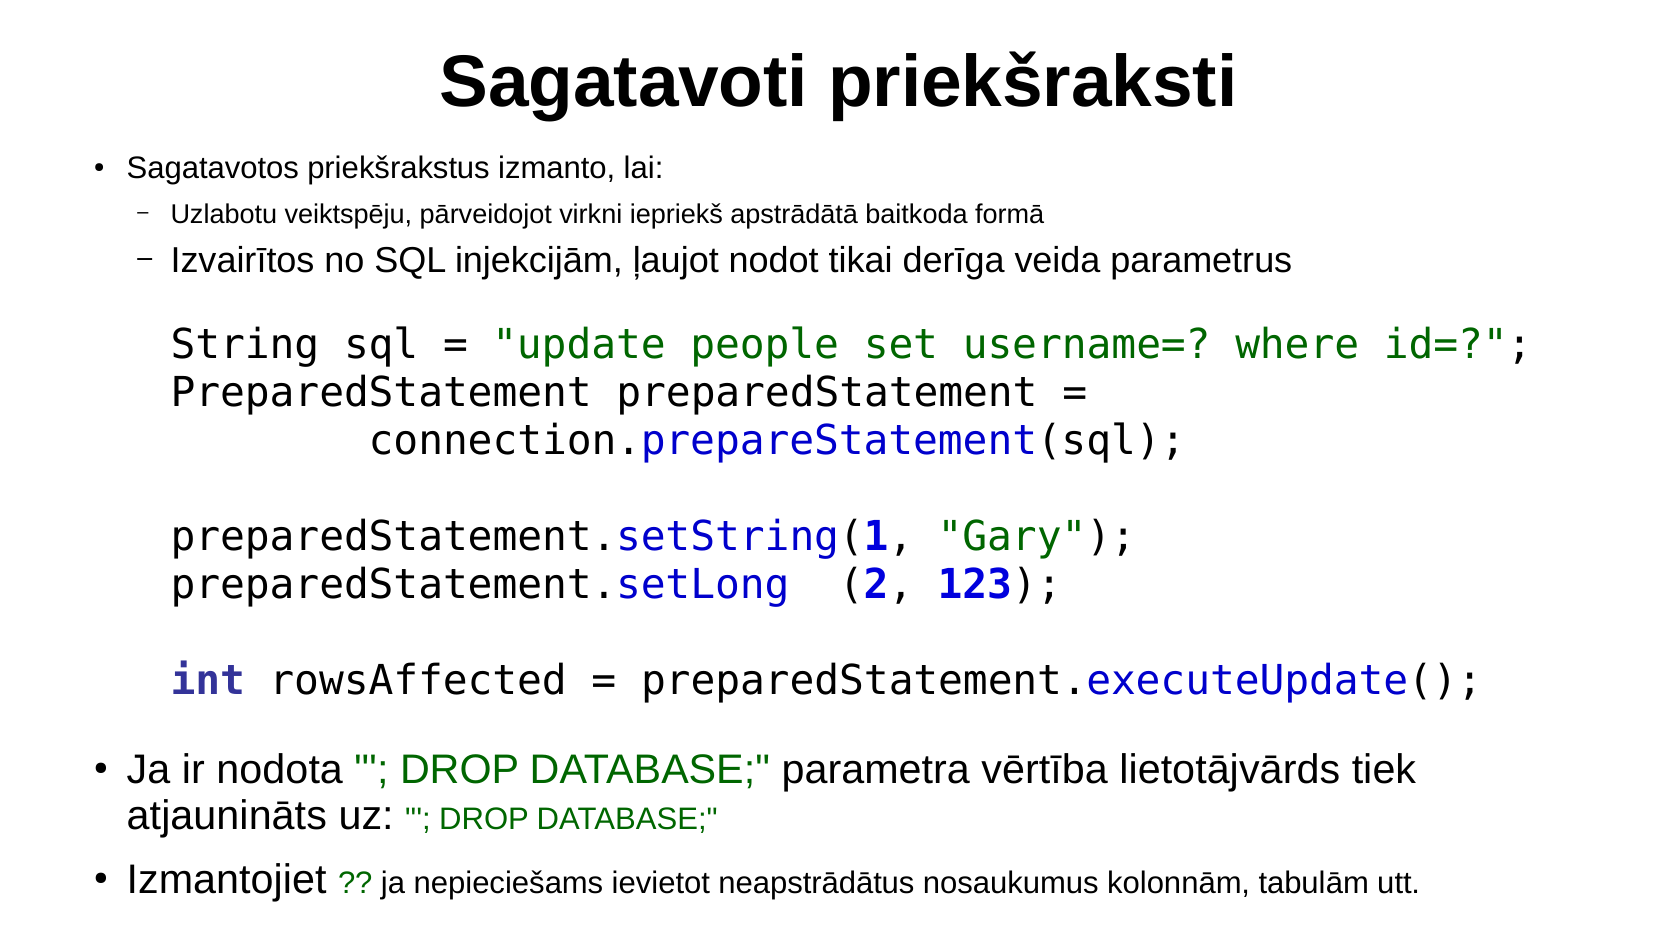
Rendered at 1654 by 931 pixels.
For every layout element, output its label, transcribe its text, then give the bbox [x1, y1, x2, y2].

title Sagatavoti priekšraksti [94, 26, 1583, 136]
list Sagatavotos priekšrakstus izmanto, lai: Uzlabotu veiktspēju, pārveidojot virkni iepriekš apstrādātā baitkoda formā Izvairītos no SQL injekcijām, ļaujot nodot tikai derīga veida parametrus String sql = "update people set username=? where id=?"; PreparedStatement preparedStatement = connection.prepareStatement(sql); preparedStatement.setString(1, "Gary"); preparedStatement.setLong (2, 123); int rowsAffected = preparedStatement.executeUpdate(); Ja ir nodota "'; DROP DATABASE;" parametra vērtība lietotājvārds tiek atjaunināts uz: "'; DROP DATABASE;" Izmantojiet ?? ja nepieciešams ievietot neapstrādātus nosaukumus kolonnām, tabulām utt. [82, 150, 1607, 904]
